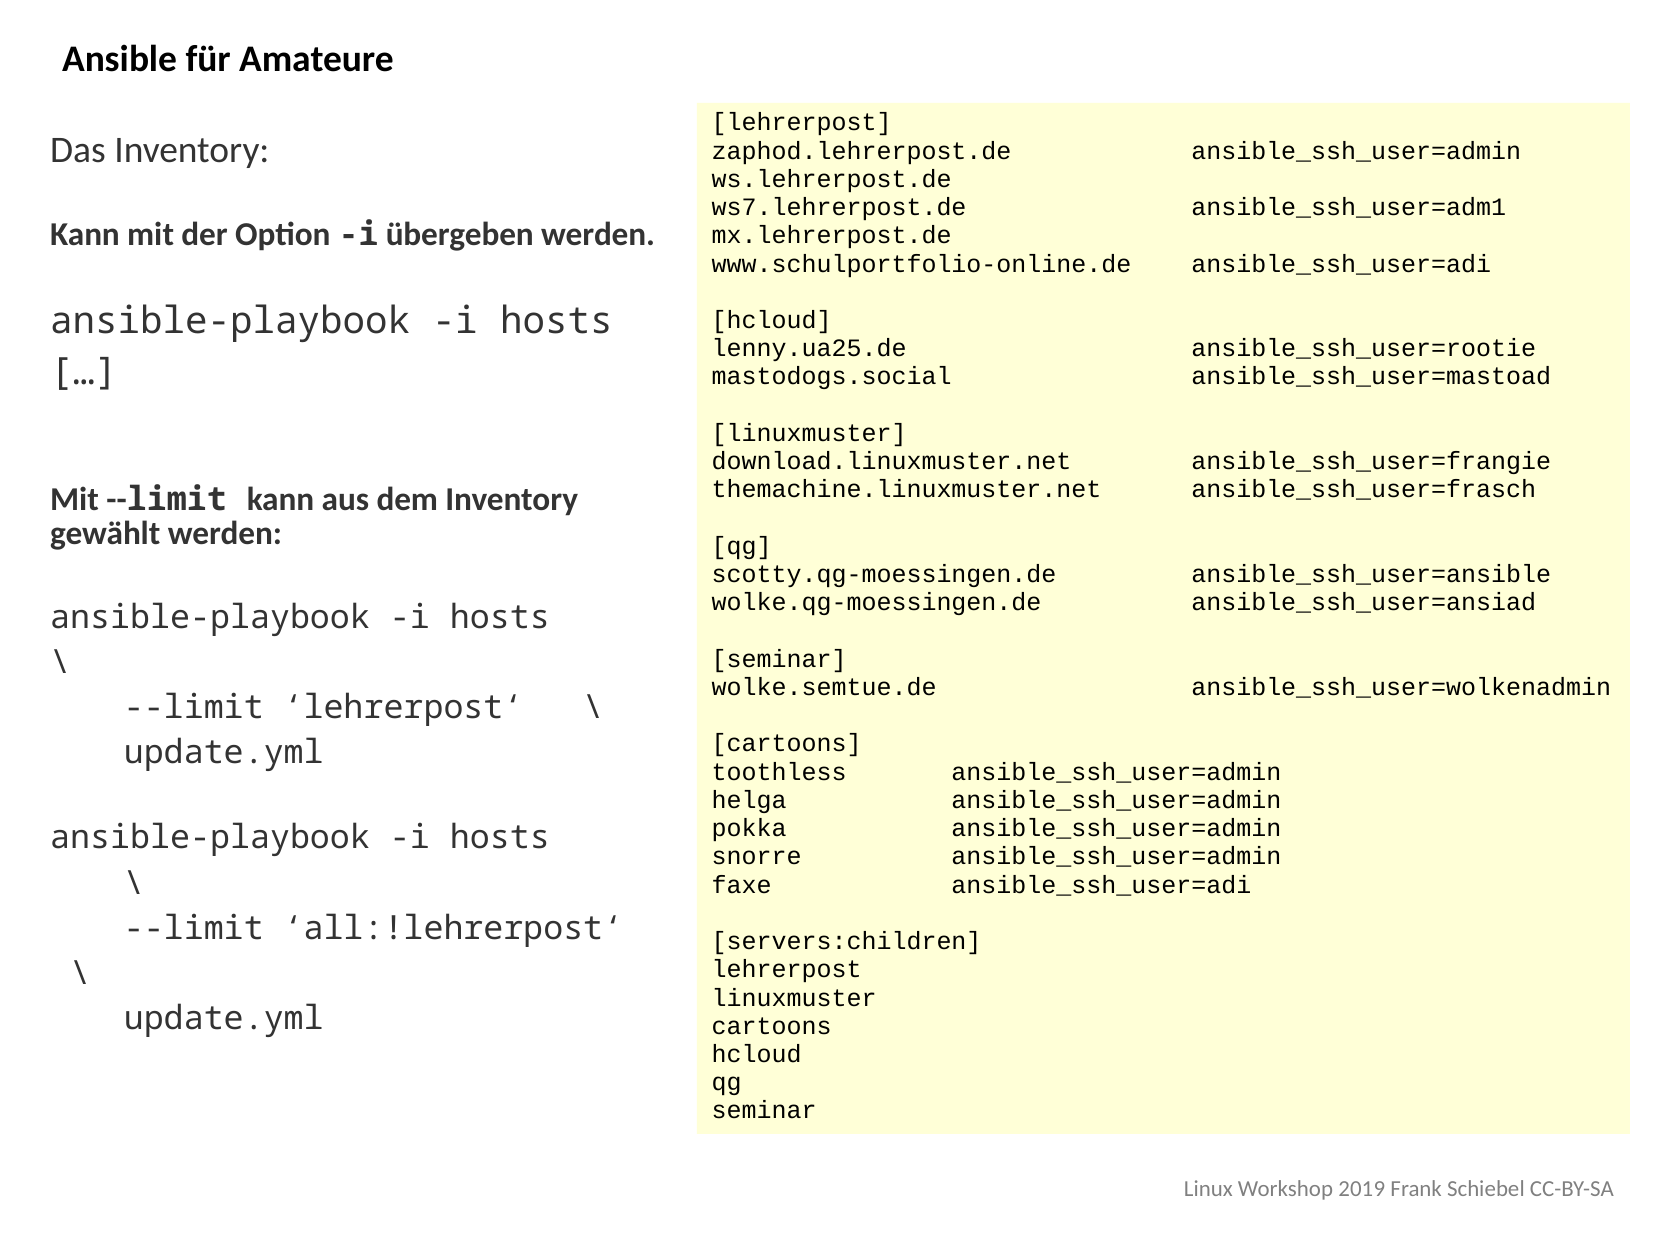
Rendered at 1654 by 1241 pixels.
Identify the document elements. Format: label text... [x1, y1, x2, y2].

text_box [lehrerpost] zaphod.lehrerpost.de ansible_ssh_user=admin ws.lehrerpost.de ws7.lehrerpost.de ansible_ssh_user=adm1 mx.lehrerpost.de www.schulportfolio-online.de ansible_ssh_user=adi [hcloud] lenny.ua25.de ansible_ssh_user=rootie mastodogs.social ansible_ssh_user=mastoad [linuxmuster] download.linuxmuster.net ansible_ssh_user=frangie themachine.linuxmuster.net ansible_ssh_user=frasch [qg] scotty.qg-moessingen.de ansible_ssh_user=ansible wolke.qg-moessingen.de ansible_ssh_user=ansiad [seminar] wolke.semtue.de ansible_ssh_user=wolkenadmin [cartoons] toothless ansible_ssh_user=admin helga ansible_ssh_user=admin pokka ansible_ssh_user=admin snorre ansible_ssh_user=admin faxe ansible_ssh_user=adi [servers:children] lehrerpost linuxmuster cartoons hcloud qg seminar [696, 102, 1630, 1134]
text_box Ansible für Amateure [47, 35, 410, 88]
text_box Das Inventory: Kann mit der Option -i übergeben werden. ansible-playbook -i hosts […] Mit --limit kann aus dem Inventory gewählt werden: ansible-playbook -i hosts \ --limit ‘lehrerpost‘ \ update.yml ansible-playbook -i hosts \ --limit ‘all:!lehrerpost‘ \ update.yml [35, 127, 674, 766]
